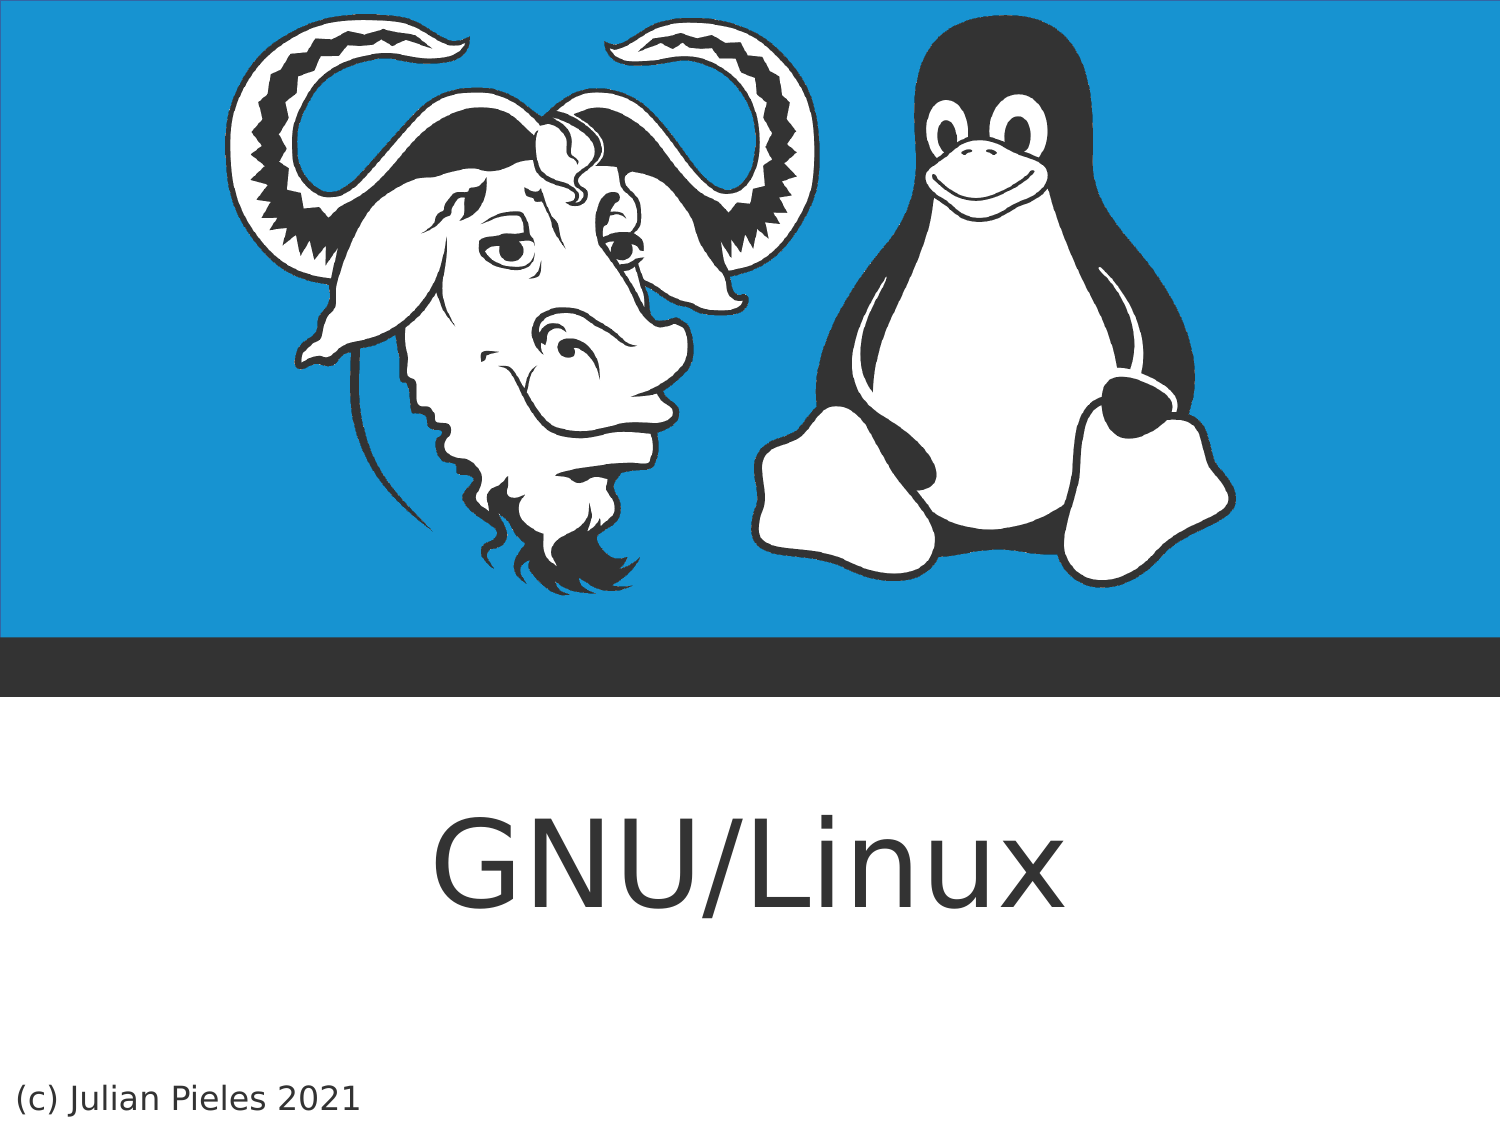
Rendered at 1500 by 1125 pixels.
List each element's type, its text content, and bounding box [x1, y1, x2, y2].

picture [225, 14, 1238, 615]
text_box (c) Julian Pieles 2021 [0, 1065, 1500, 1125]
title GNU/Linux [395, 780, 1105, 958]
text_box [0, 0, 1500, 697]
